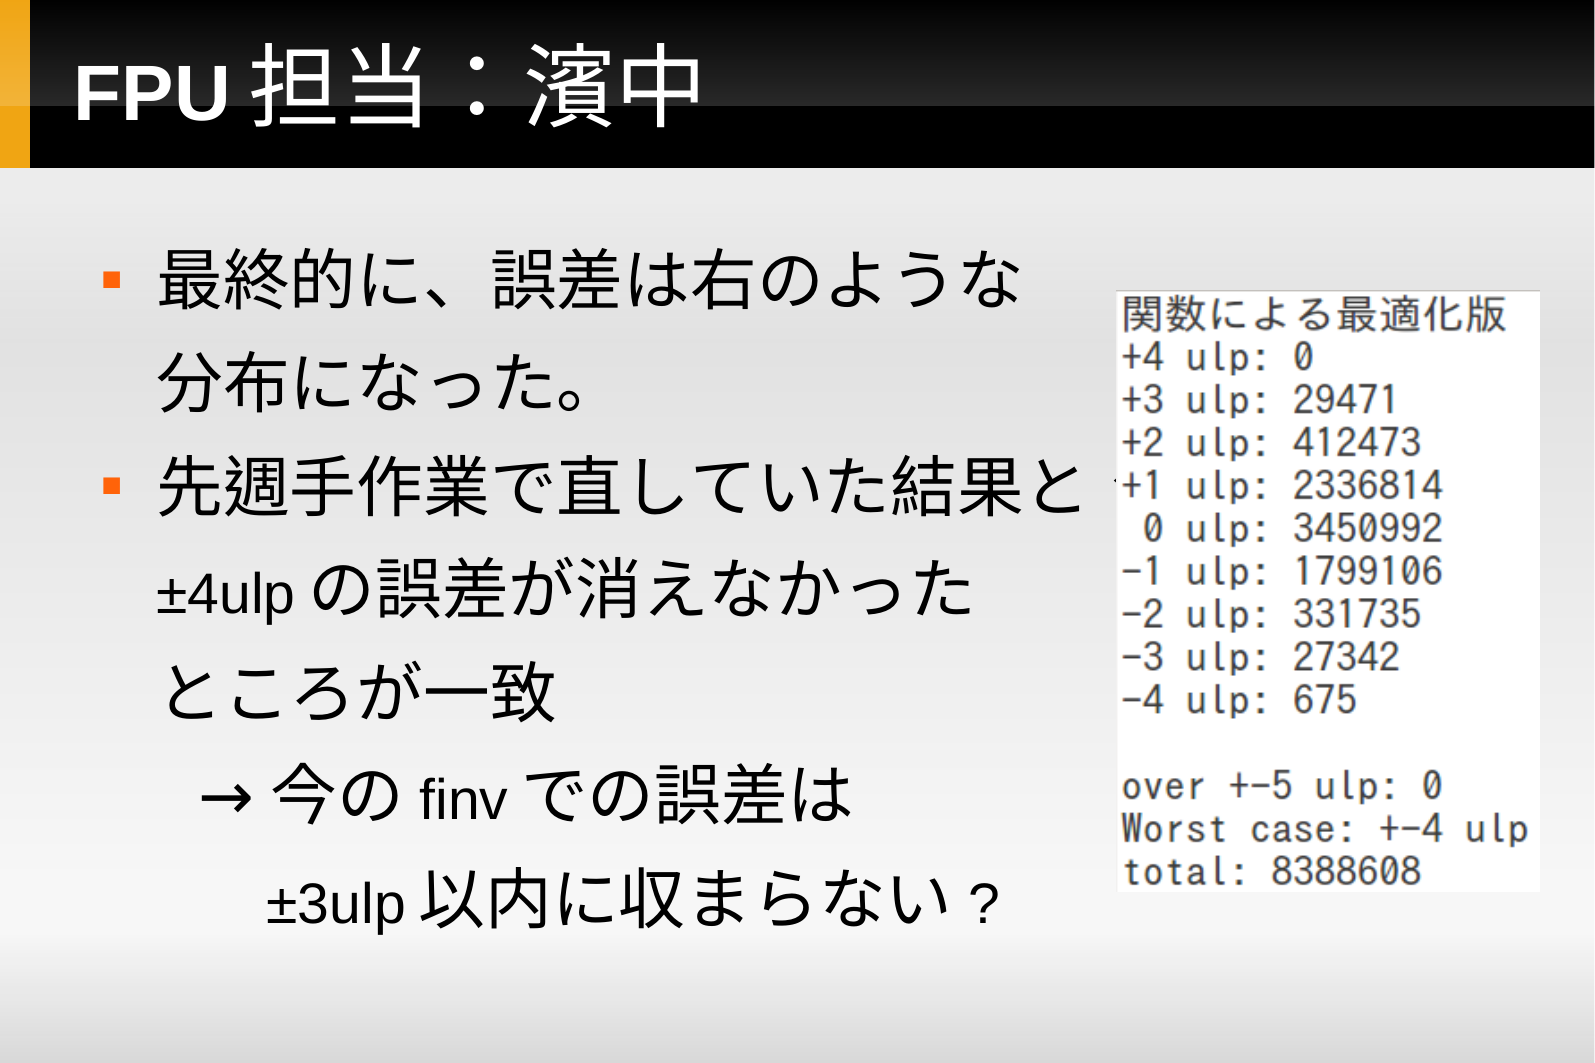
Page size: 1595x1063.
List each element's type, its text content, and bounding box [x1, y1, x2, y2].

picture [0, 0, 1595, 1063]
title FPU担当：濱中 [74, 0, 1510, 178]
list 最終的に、誤差は右のような 分布になった。 先週手作業で直していた結果と、 ±4ulpの誤差が消えなかった ところが一致 →今のfinvでの誤差は ±3ulp以内に収まらない? [67, 242, 1503, 945]
